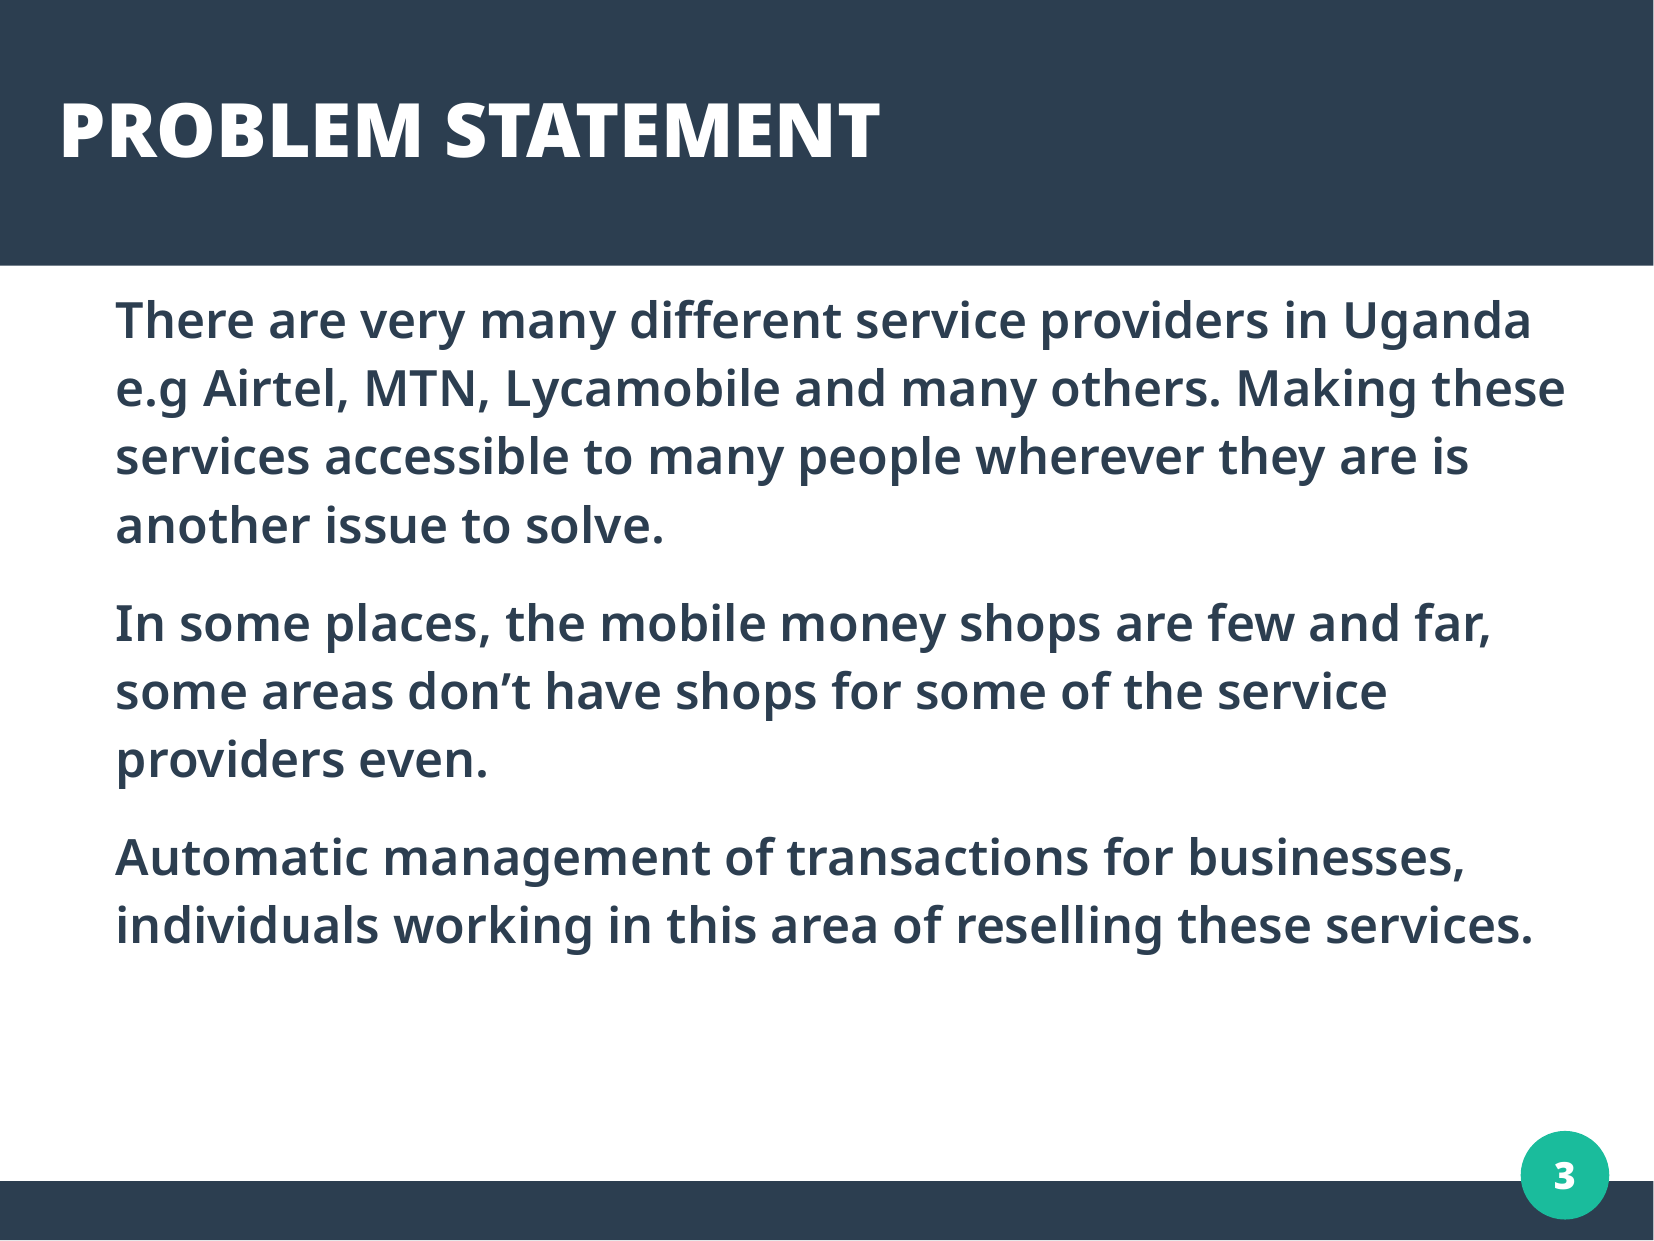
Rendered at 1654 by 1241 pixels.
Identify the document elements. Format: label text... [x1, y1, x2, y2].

list There are very many different service providers in Uganda e.g Airtel, MTN, Lycamobile and many others. Making these services accessible to many people wherever they are is another issue to solve. In some places, the mobile money shops are few and far, some areas don’t have shops for some of the service providers even. Automatic management of transactions for businesses, individuals working in this area of reselling these services. [45, 285, 1581, 1112]
title PROBLEM STATEMENT [59, 49, 1595, 207]
